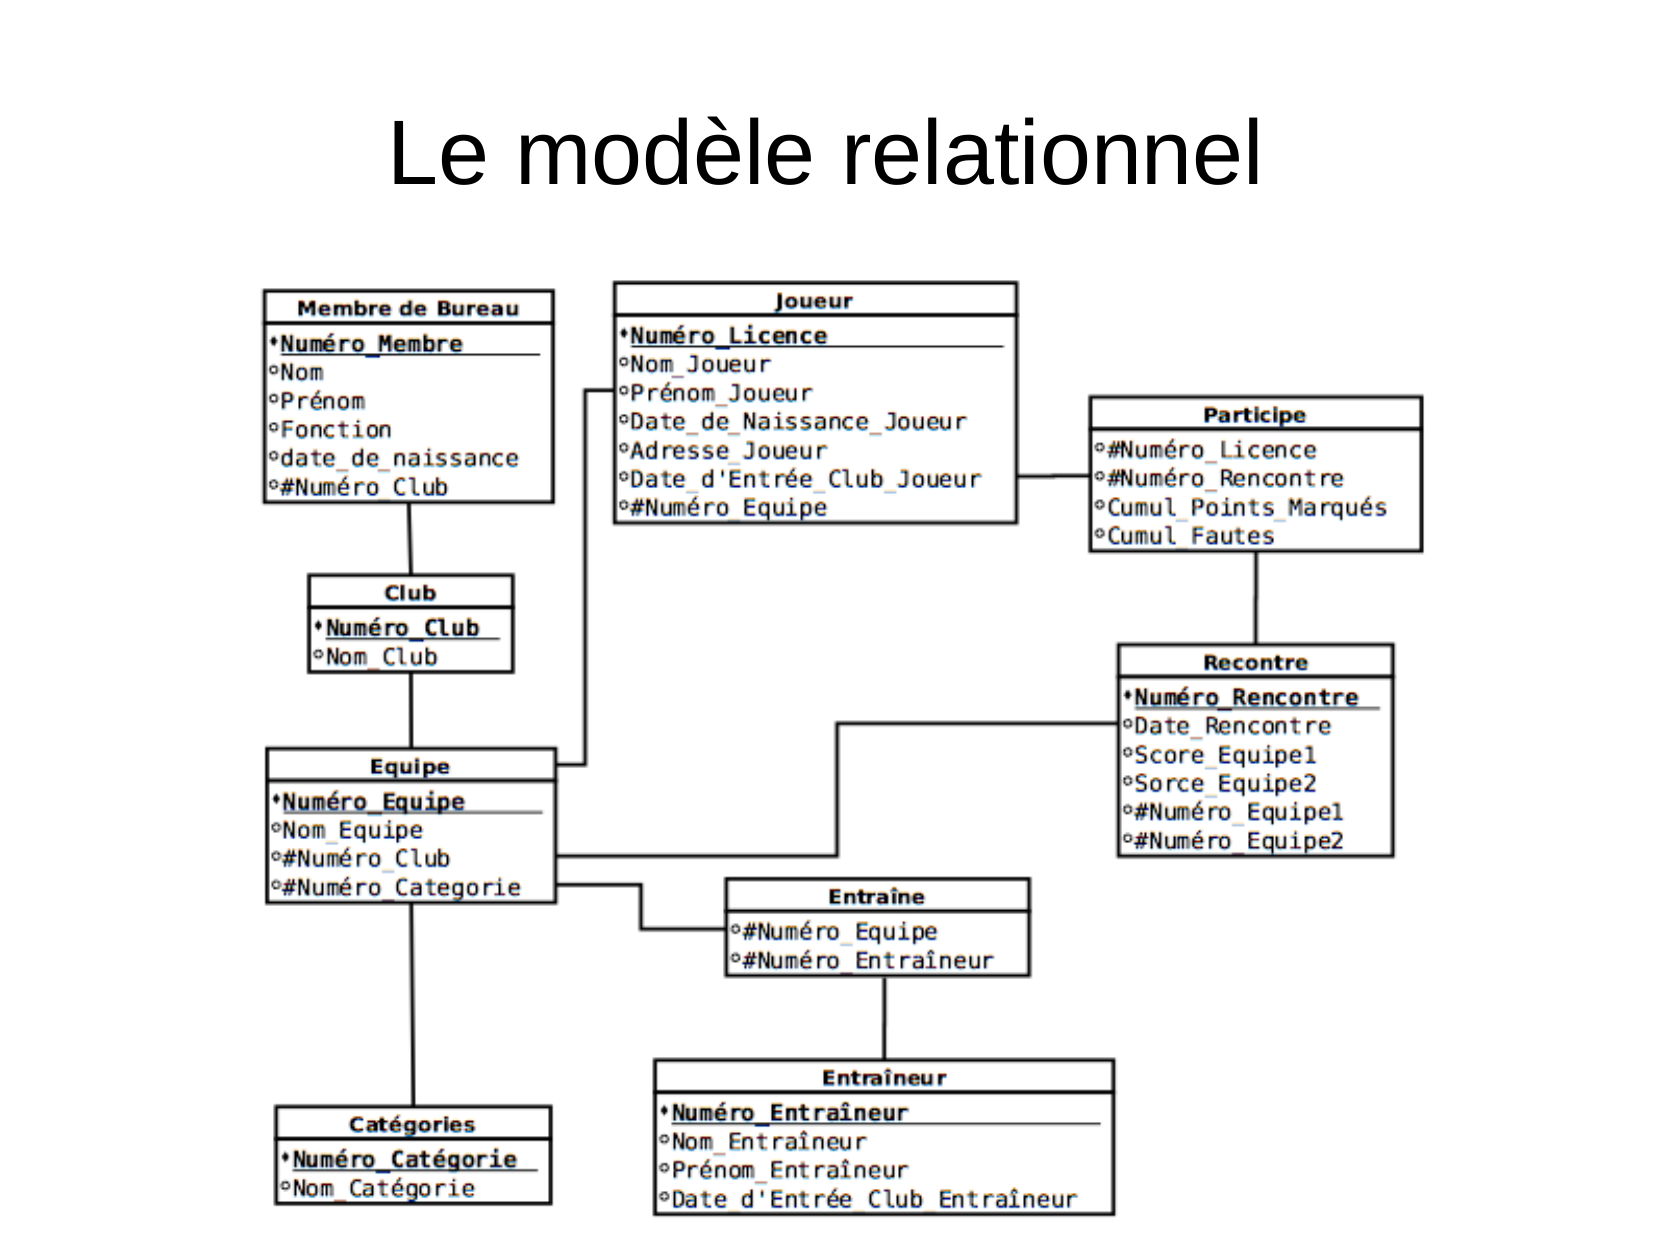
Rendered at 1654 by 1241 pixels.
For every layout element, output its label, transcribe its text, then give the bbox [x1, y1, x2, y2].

picture [247, 206, 1447, 1241]
title Le modèle relationnel [82, 56, 1571, 250]
